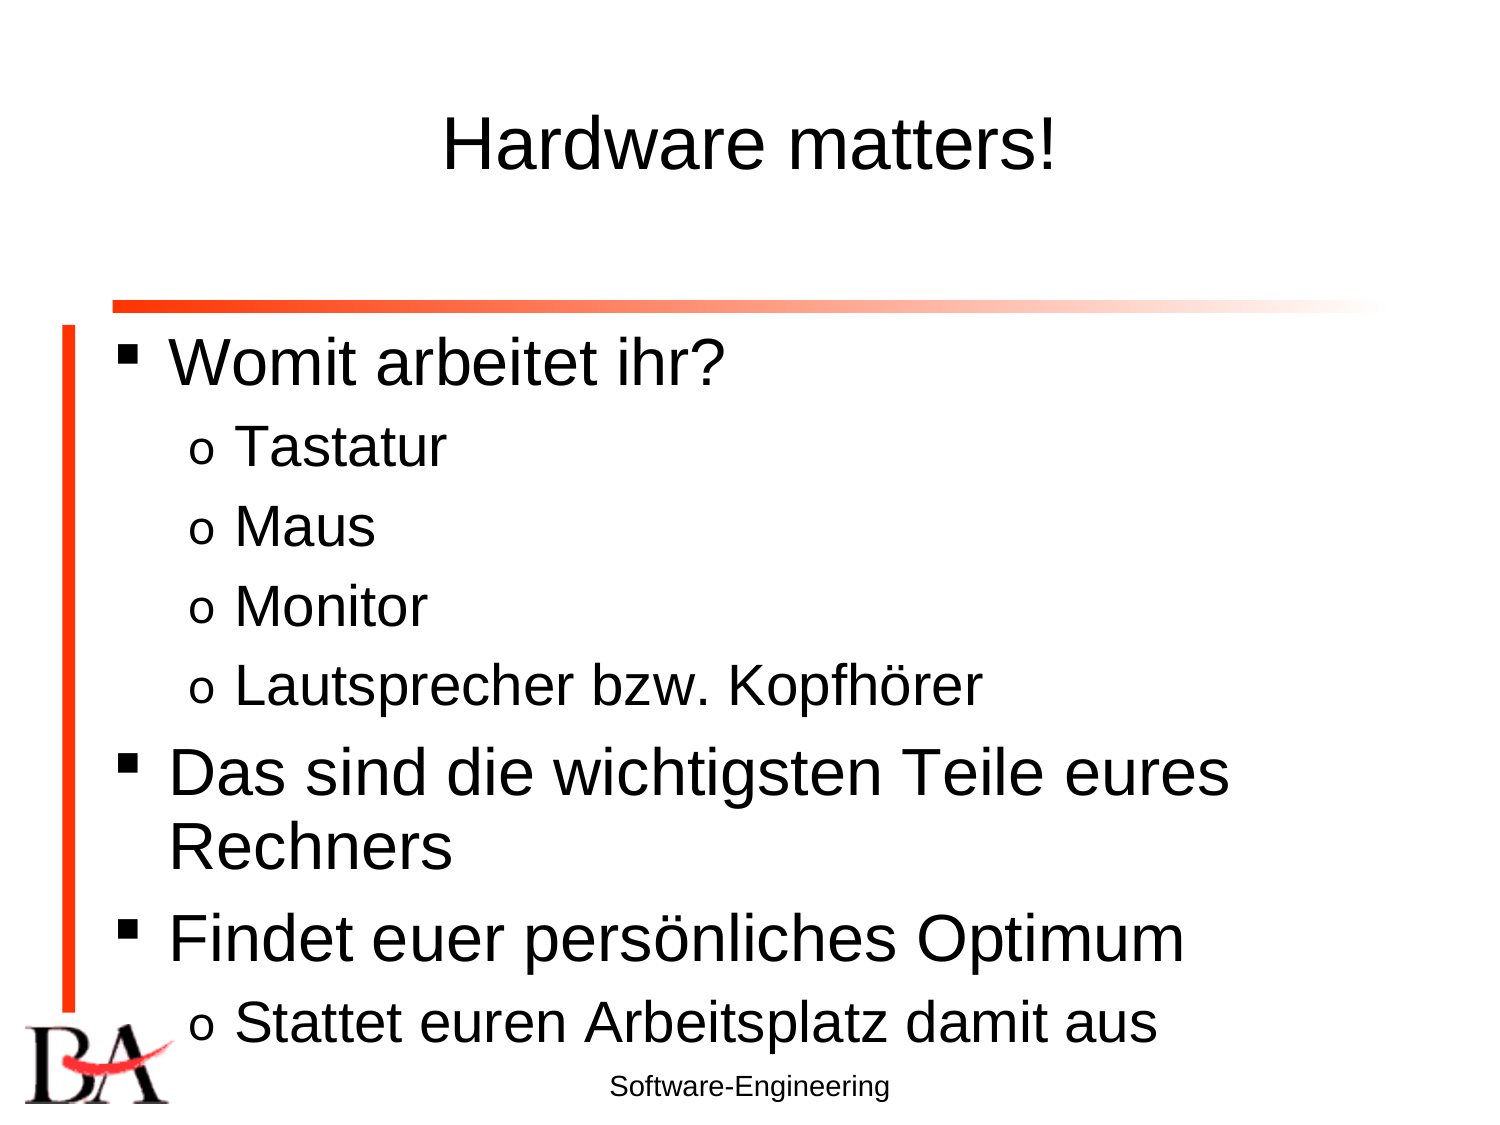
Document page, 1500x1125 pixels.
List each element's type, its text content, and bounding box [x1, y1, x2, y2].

list Womit arbeitet ihr? Tastatur Maus Monitor Lautsprecher bzw. Kopfhörer Das sind die wichtigsten Teile eures Rechners Findet euer persönliches Optimum Stattet euren Arbeitsplatz damit aus [112, 324, 1388, 1054]
picture [24, 1024, 175, 1104]
title Hardware matters! [112, 28, 1388, 259]
